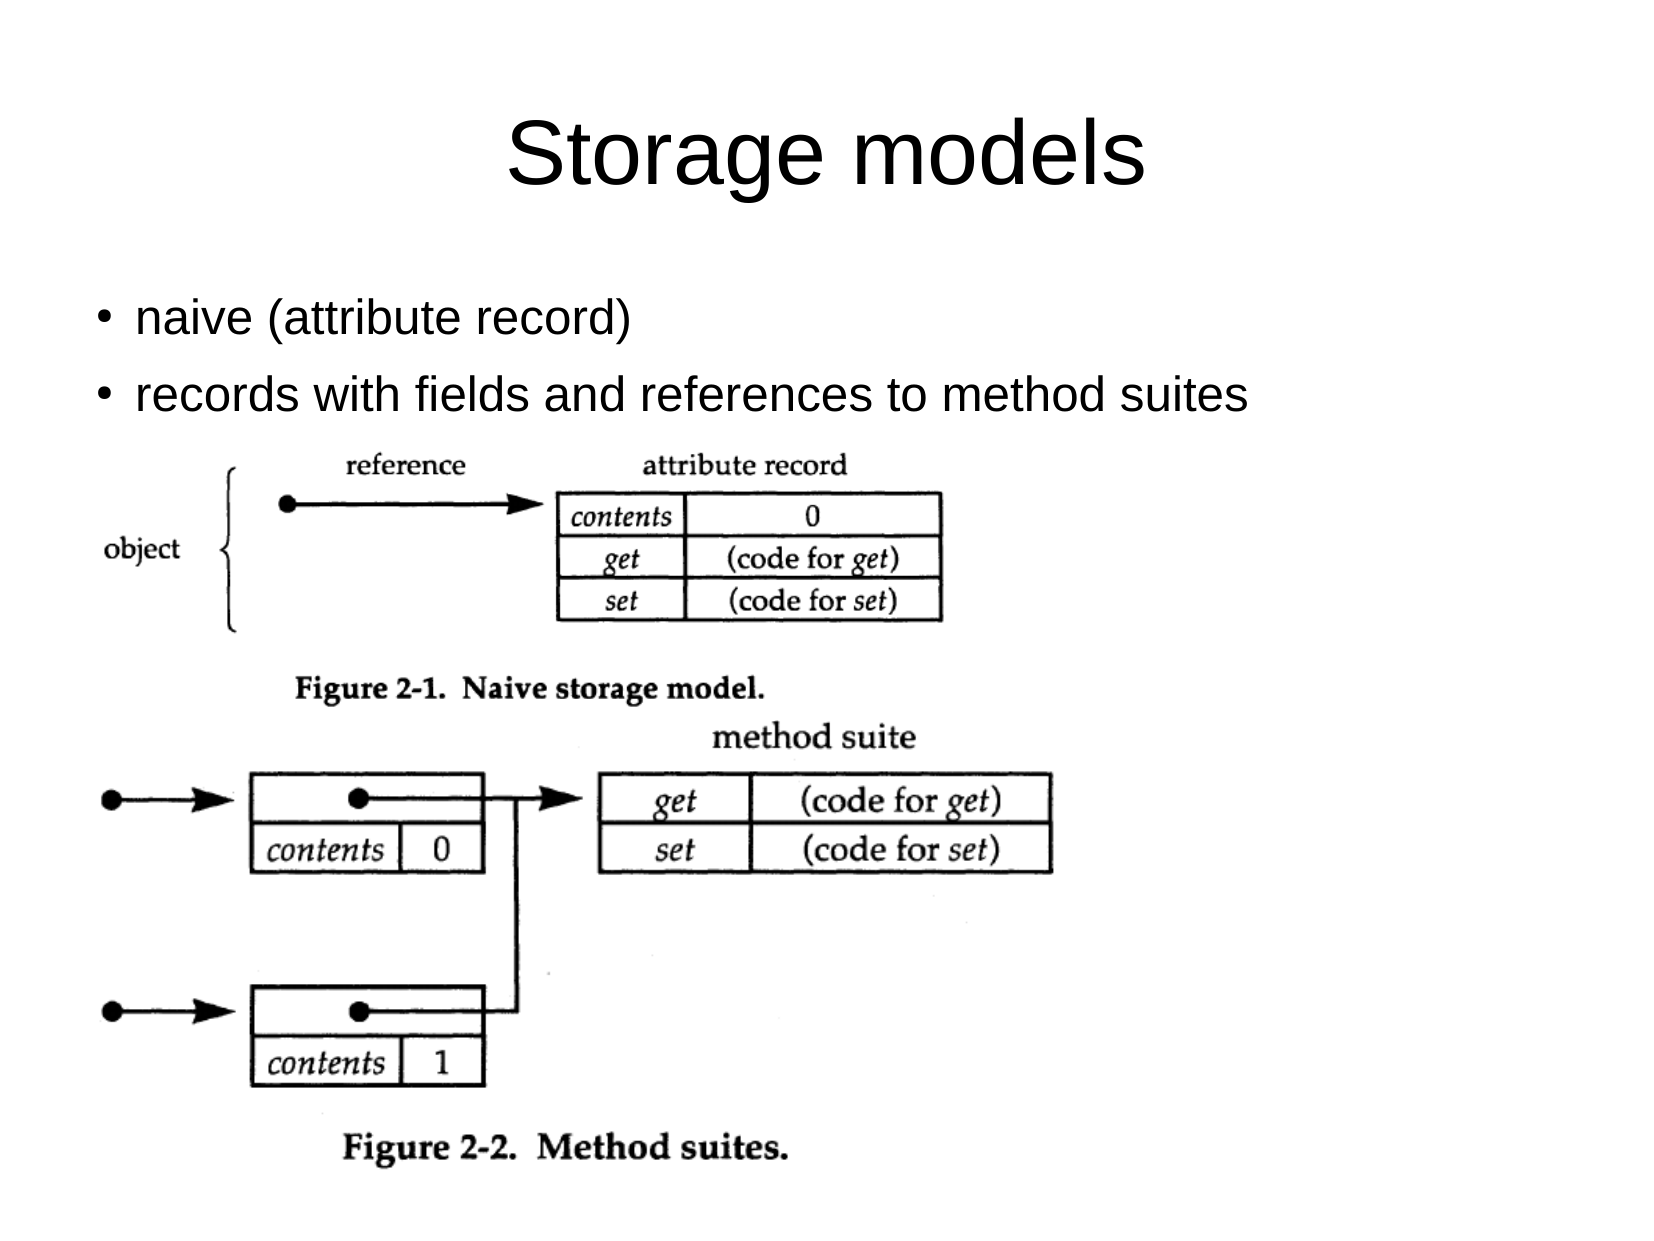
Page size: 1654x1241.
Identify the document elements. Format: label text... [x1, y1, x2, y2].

picture [89, 720, 1063, 1174]
list naive (attribute record) records with fields and references to method suites [82, 290, 1571, 426]
title Storage models [82, 49, 1571, 257]
picture [94, 445, 957, 711]
